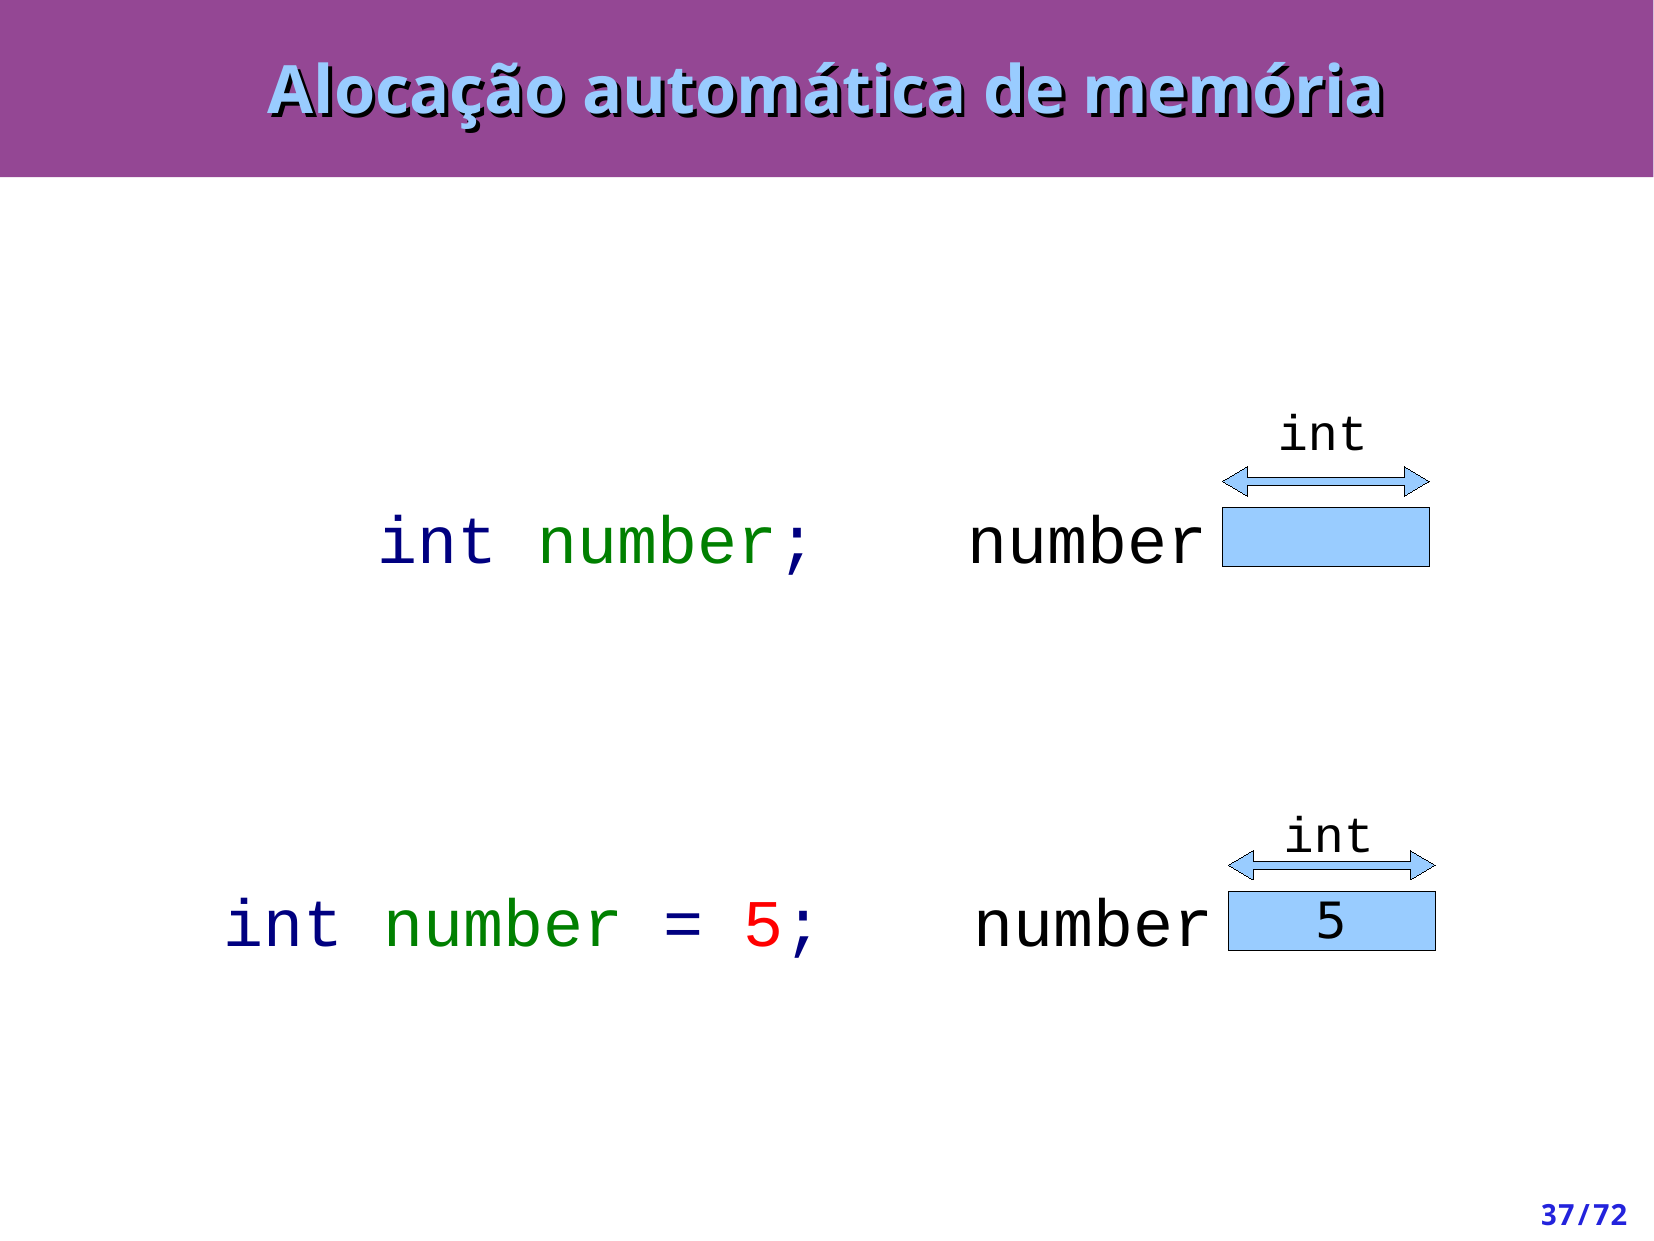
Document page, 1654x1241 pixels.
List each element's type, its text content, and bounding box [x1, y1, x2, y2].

text_box [1223, 507, 1430, 567]
text_box [1400, 466, 1430, 497]
text_box number [958, 883, 1229, 975]
text_box 5 [1229, 891, 1436, 951]
text_box [1222, 467, 1248, 497]
text_box int [1251, 803, 1406, 894]
text_box number [952, 500, 1223, 591]
text_box int number; [200, 500, 833, 591]
text_box int [1246, 401, 1400, 492]
title Alocação automática de memória [82, 0, 1571, 192]
text_box int number = 5; [206, 884, 839, 975]
text_box [1406, 850, 1436, 880]
text_box [1228, 851, 1251, 879]
